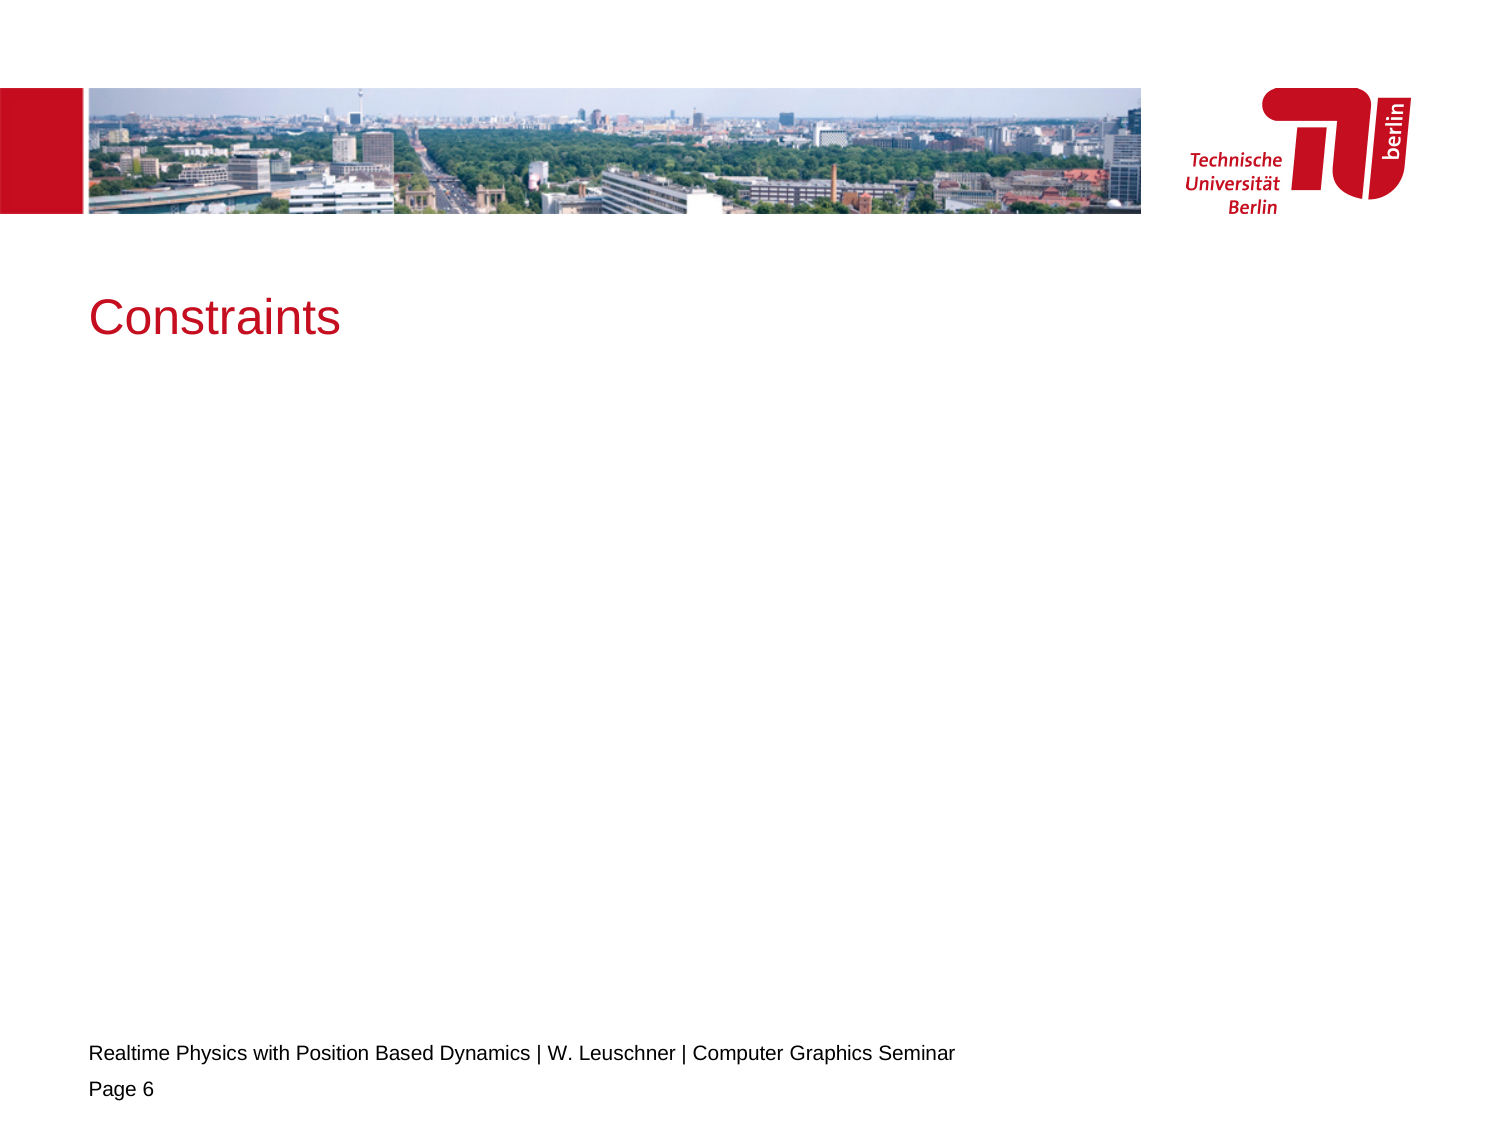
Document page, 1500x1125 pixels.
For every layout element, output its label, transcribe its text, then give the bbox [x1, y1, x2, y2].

title Constraints [88, 281, 1411, 345]
picture [0, 88, 1141, 214]
picture [1186, 88, 1411, 214]
